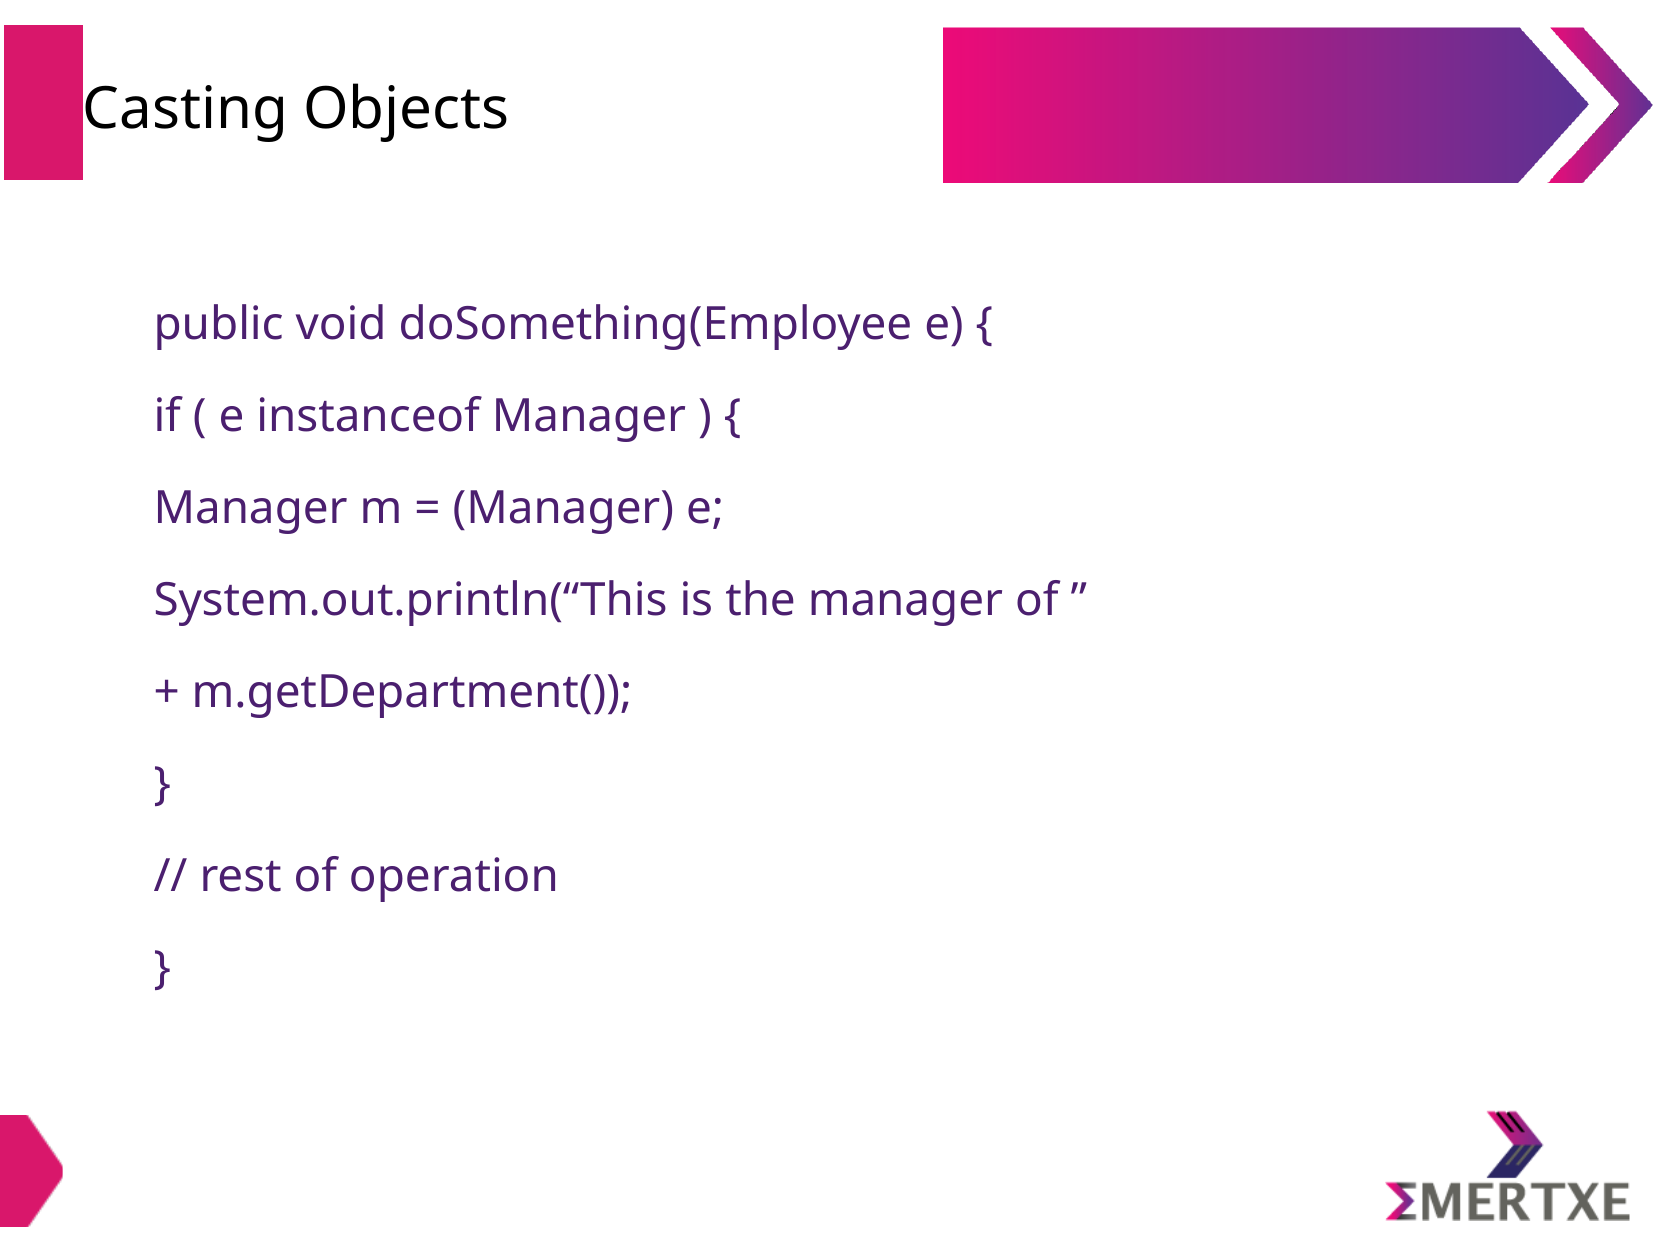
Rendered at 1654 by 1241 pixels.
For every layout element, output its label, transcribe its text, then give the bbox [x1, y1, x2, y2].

picture [1571, 27, 1653, 183]
list public void doSomething(Employee e) { if ( e instanceof Manager ) { Manager m = (Manager) e; System.out.println(“This is the manager of ” + m.getDepartment()); } // rest of operation } [82, 290, 1571, 1010]
picture [1385, 1107, 1631, 1221]
title Casting Objects [82, 2, 1571, 210]
